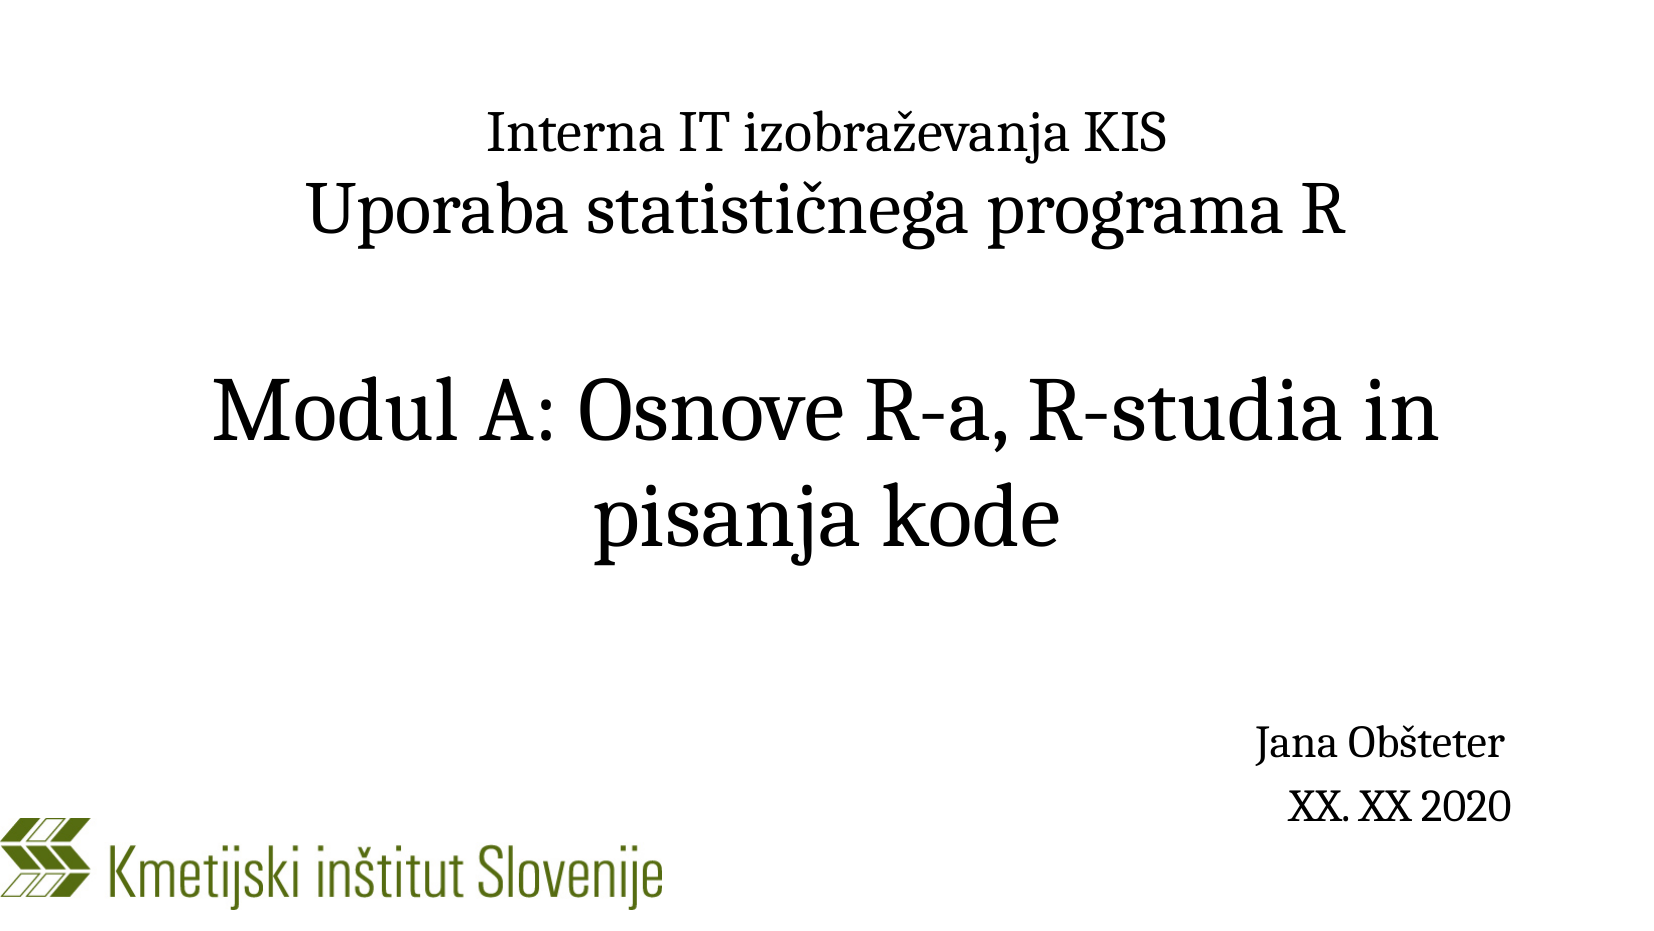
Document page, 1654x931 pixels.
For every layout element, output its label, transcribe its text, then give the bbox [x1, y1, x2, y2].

title Interna IT izobraževanja KIS Uporaba statističnega programa R Modul A: Osnove R-a, R-studia in pisanja kode Jana Obšteter XX. XX 2020 [82, 34, 1571, 898]
picture [0, 818, 662, 910]
